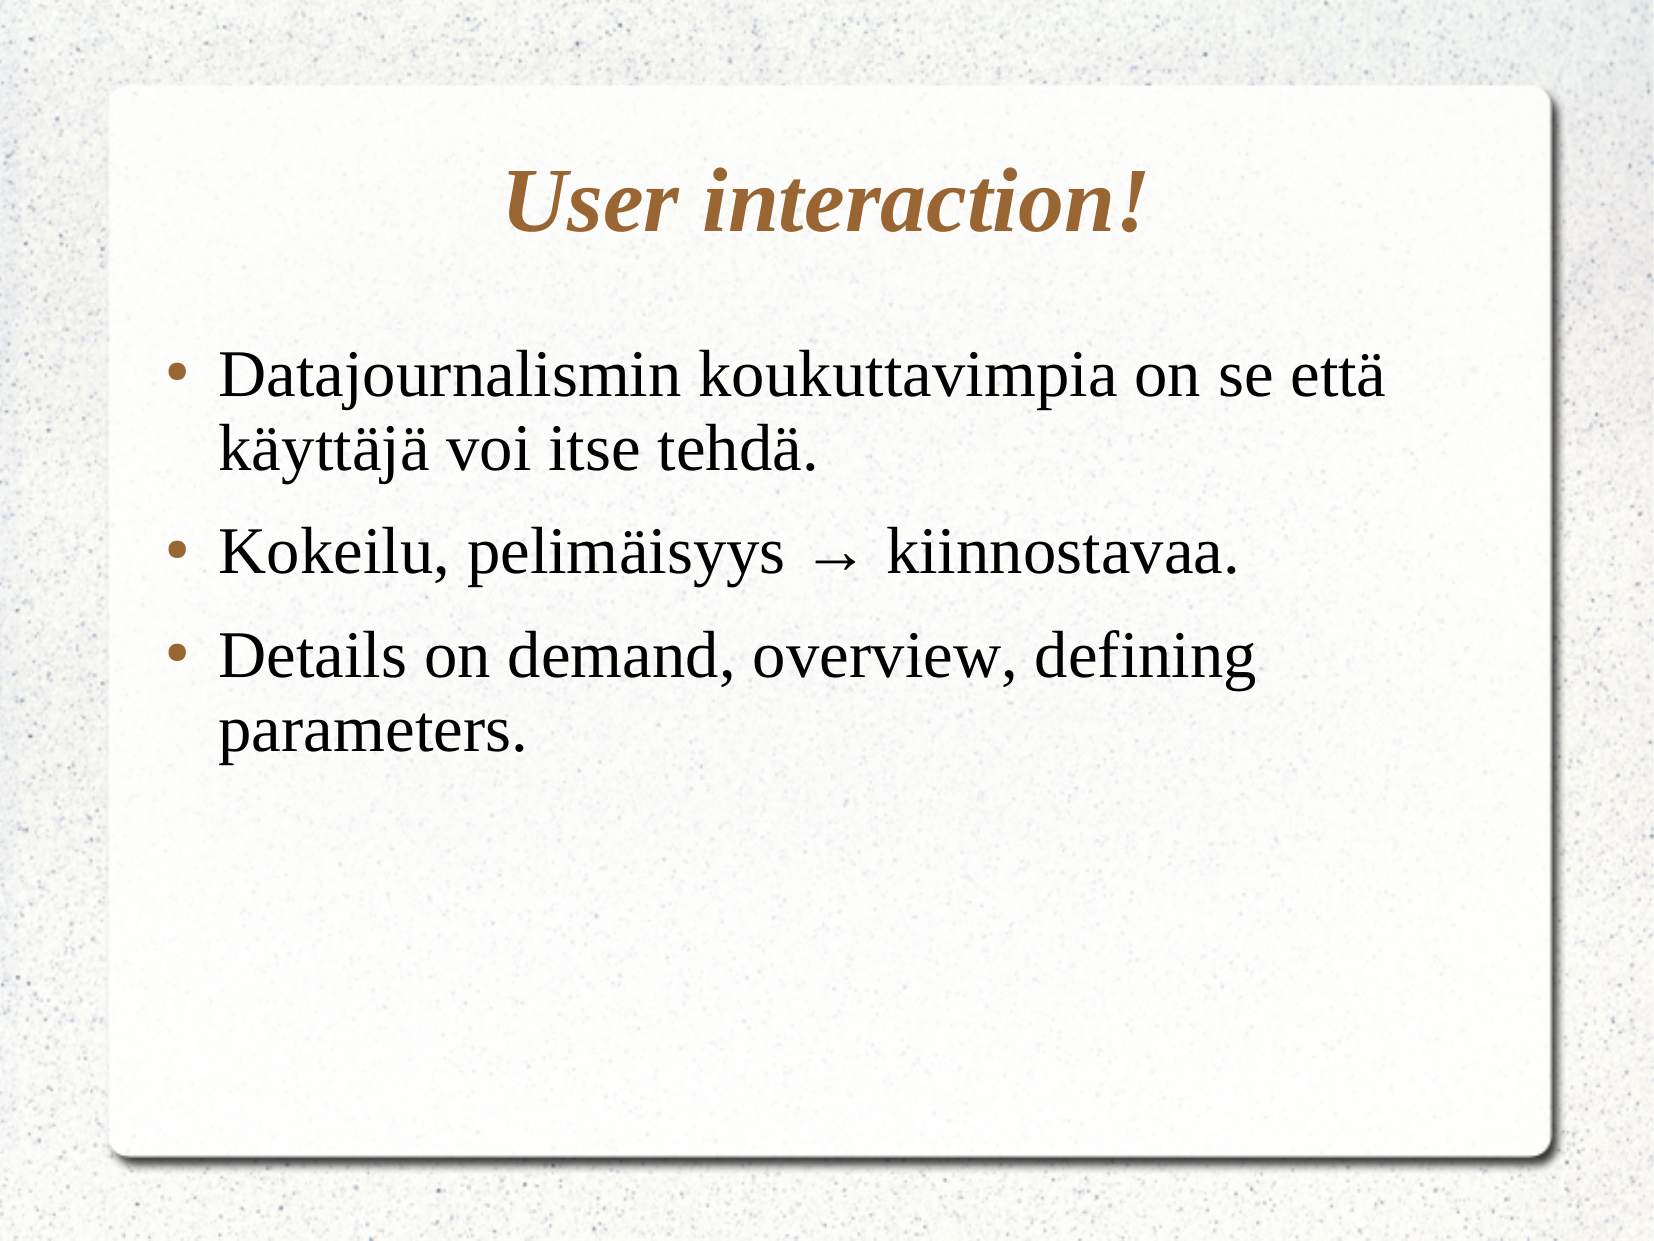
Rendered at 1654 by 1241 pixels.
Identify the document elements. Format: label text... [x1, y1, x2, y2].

title User interaction! [118, 96, 1536, 304]
picture [0, 0, 1654, 1241]
list Datajournalismin koukuttavimpia on se että käyttäjä voi itse tehdä. Kokeilu, pelimäisyys → kiinnostavaa. Details on demand, overview, defining parameters. [147, 336, 1506, 1056]
